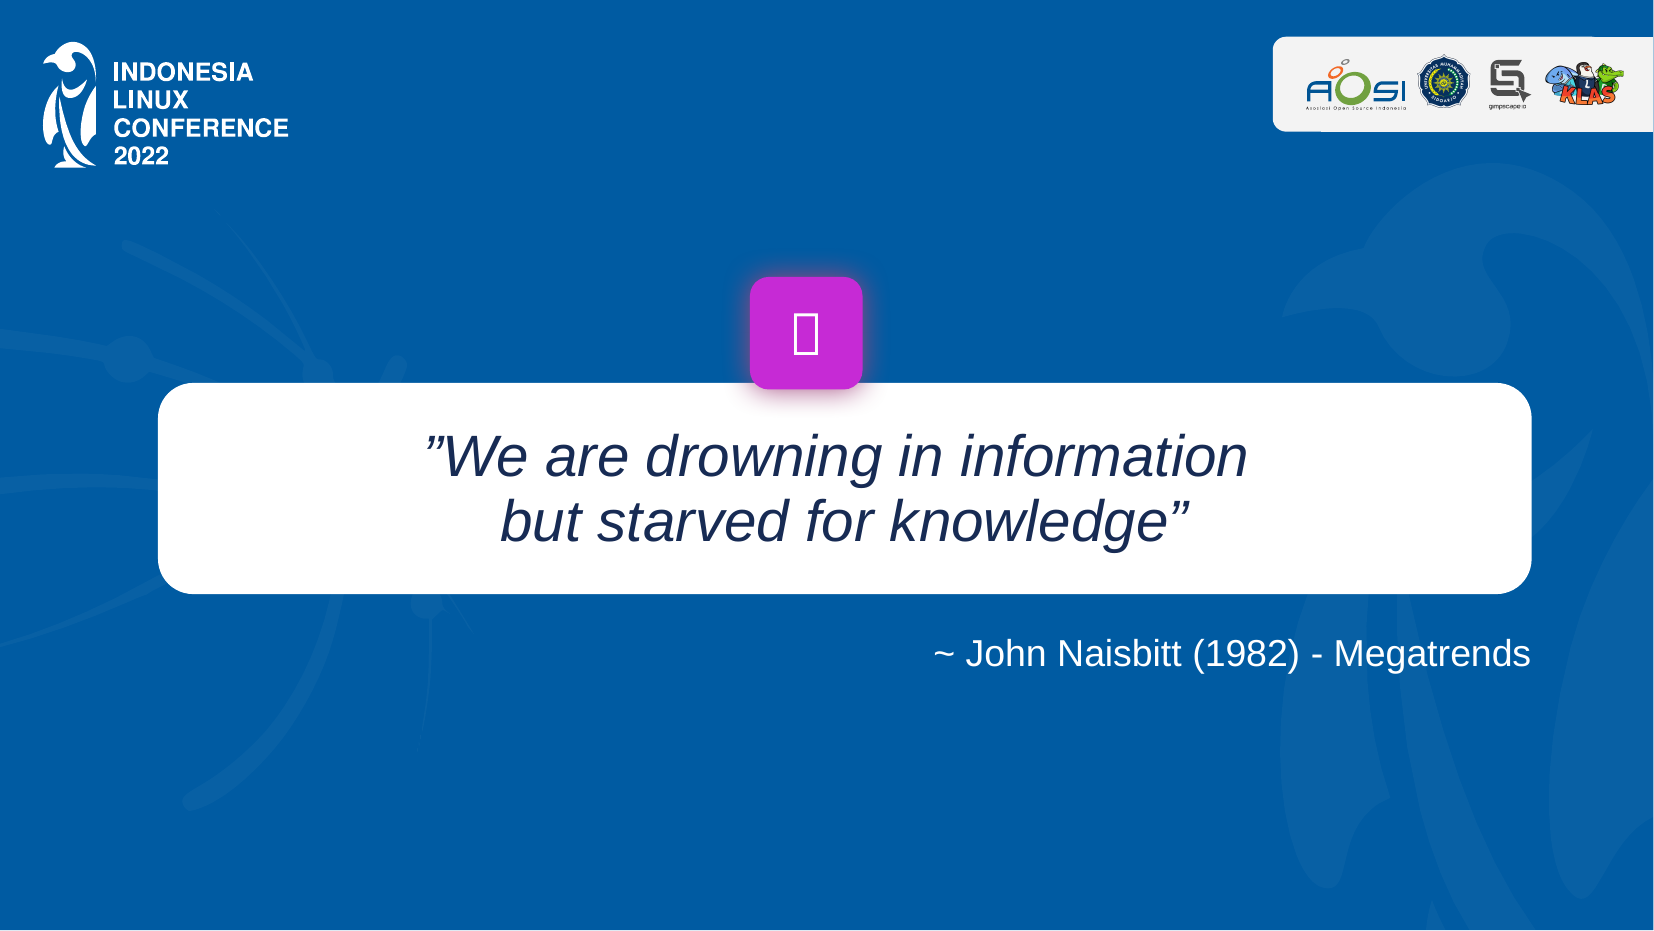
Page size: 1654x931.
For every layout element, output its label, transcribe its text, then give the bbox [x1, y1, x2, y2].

picture [1545, 62, 1624, 105]
subtitle ~ John Naisbitt (1982) - Megatrends [406, 581, 1532, 725]
text_box ”We are drowning in information but starved for knowledge” [157, 382, 1532, 595]
text_box 📜 [749, 276, 863, 390]
picture [1417, 54, 1471, 108]
